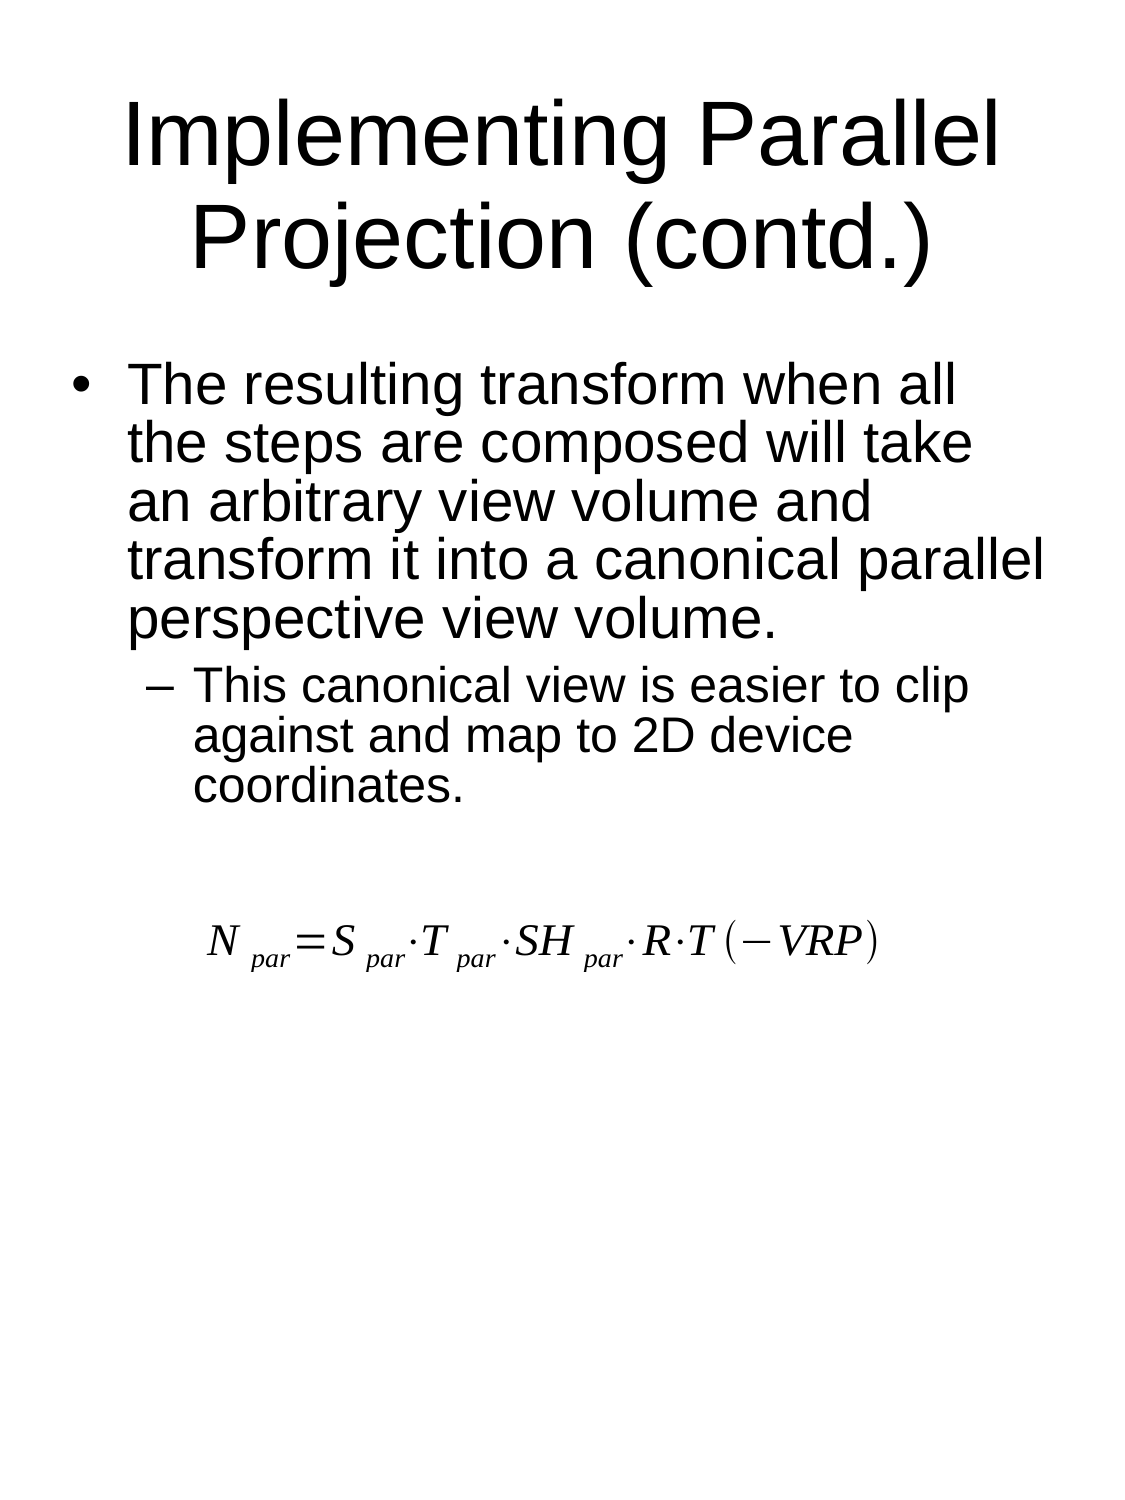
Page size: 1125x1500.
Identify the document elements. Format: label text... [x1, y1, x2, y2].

list The resulting transform when all the steps are composed will take an arbitrary view volume and transform it into a canonical parallel perspective view volume. This canonical view is easier to clip against and map to 2D device coordinates. [56, 349, 1071, 880]
title Implementing Parallel Projection (contd.) [56, 60, 1069, 311]
chart [192, 915, 892, 972]
